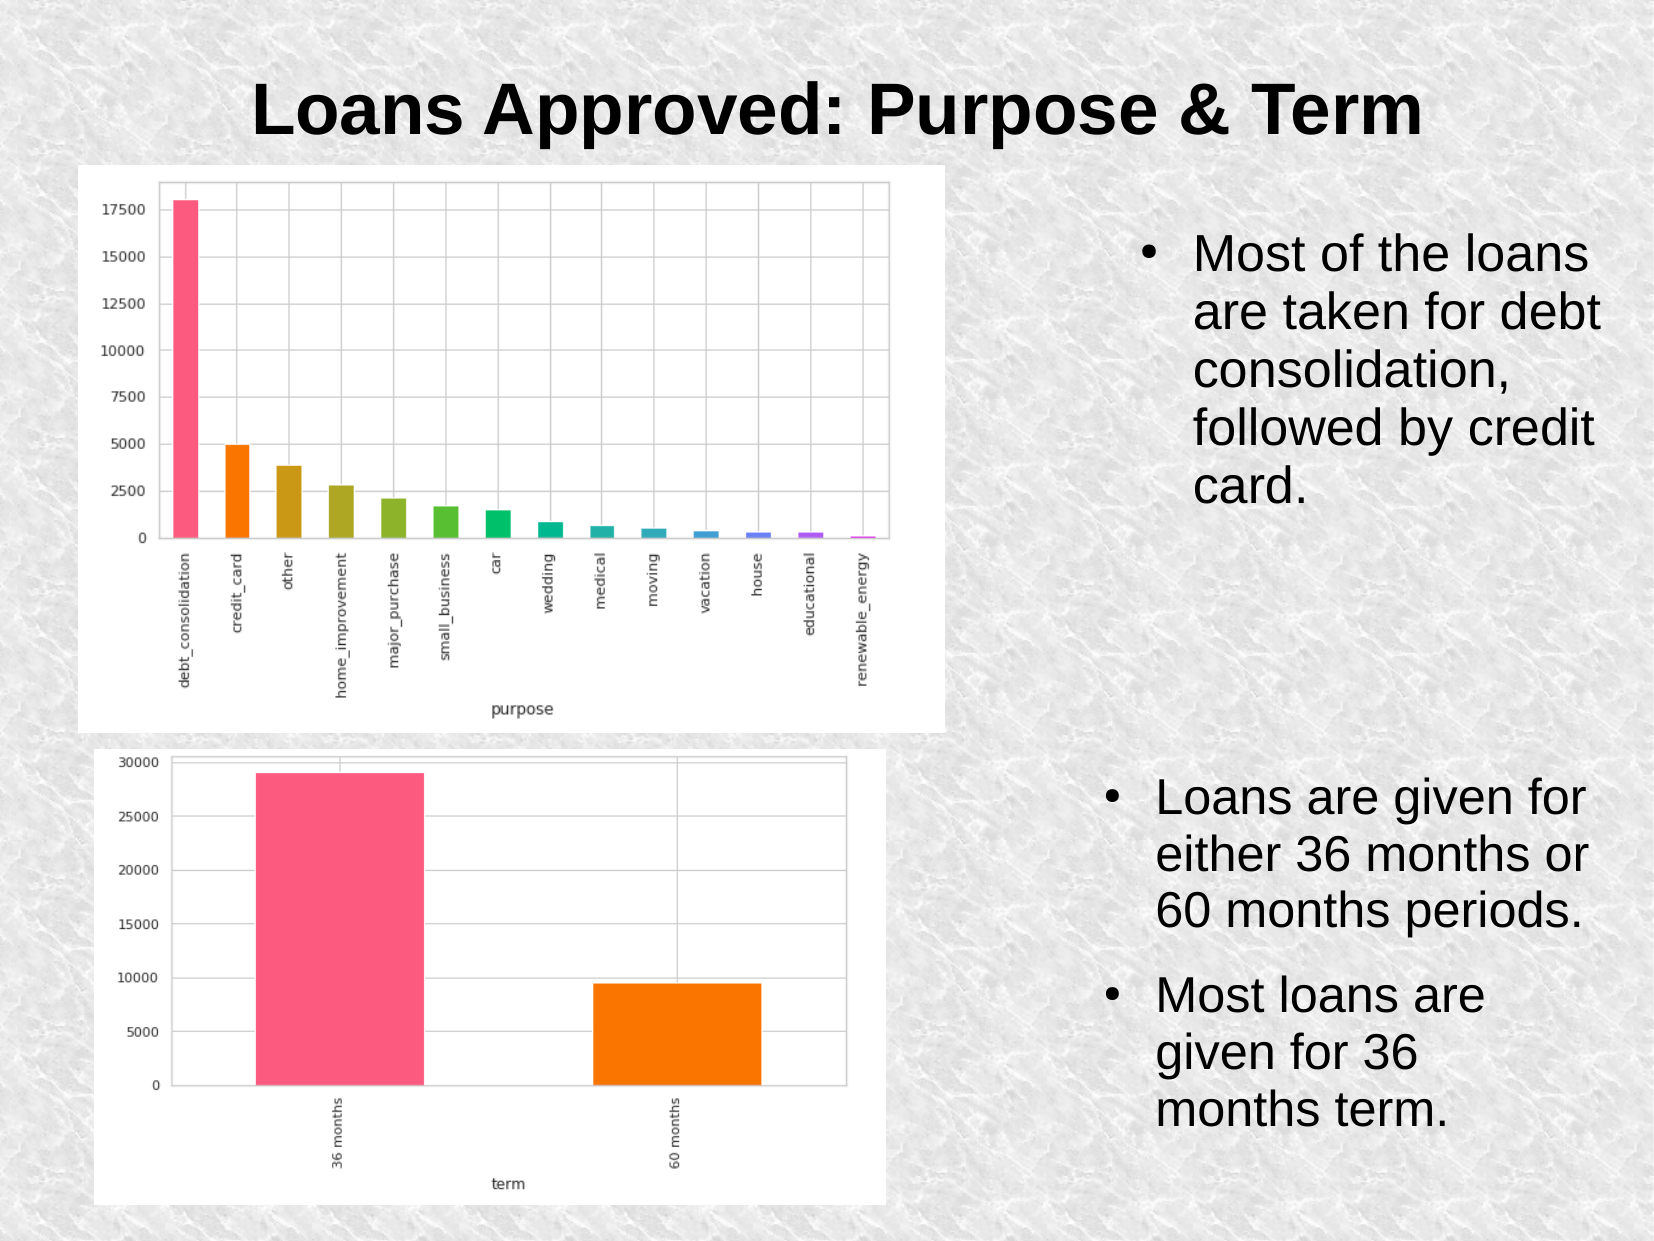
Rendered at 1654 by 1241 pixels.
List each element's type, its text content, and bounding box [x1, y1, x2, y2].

list Most of the loans are taken for debt consolidation, followed by credit card. [1122, 224, 1630, 649]
title Loans Approved: Purpose & Term [200, 29, 1477, 189]
picture [0, 0, 1654, 1241]
list Loans are given for either 36 months or 60 months periods. Most loans are given for 36 months term. [1086, 769, 1595, 1193]
